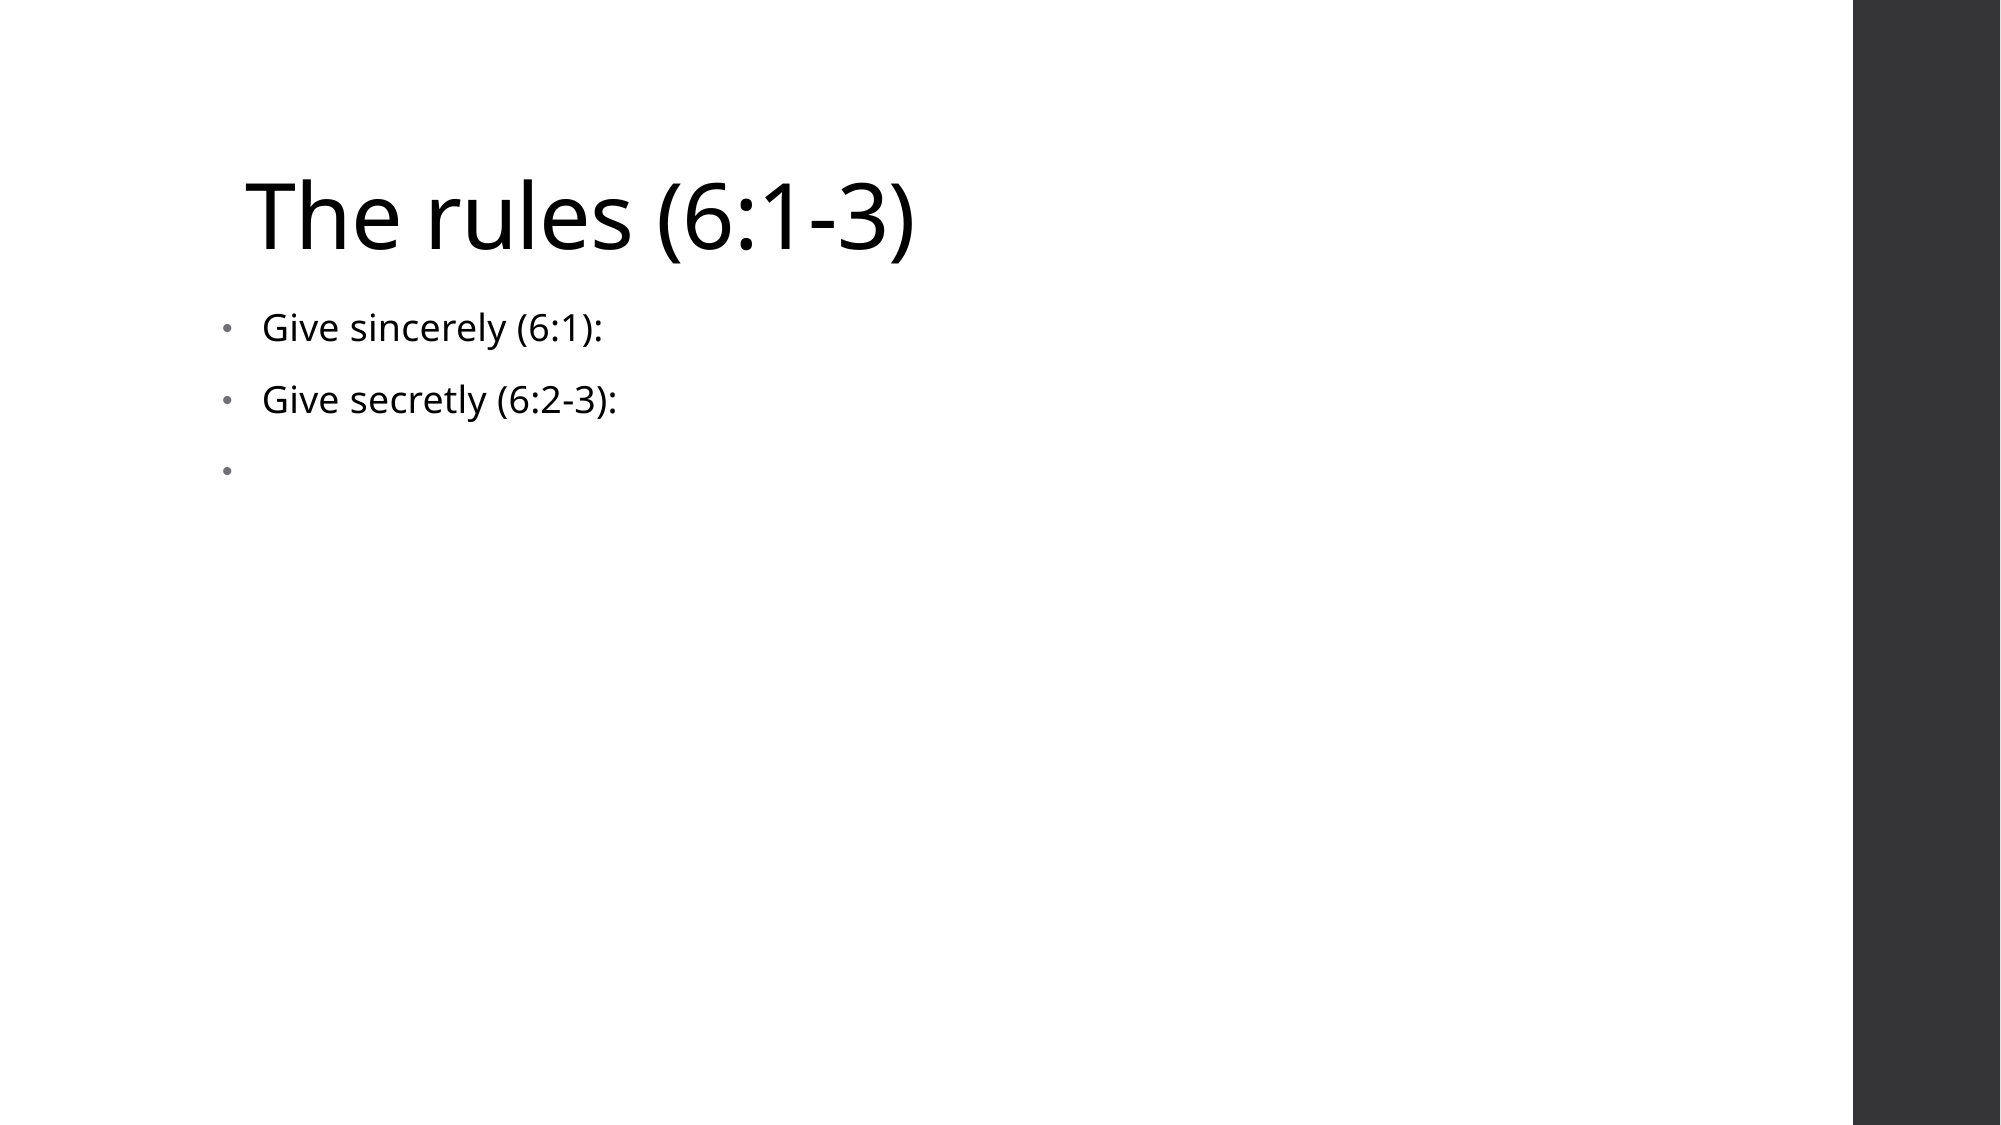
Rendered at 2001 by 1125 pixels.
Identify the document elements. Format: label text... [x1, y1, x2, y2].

list Give sincerely (6:1): Give secretly (6:2-3): [206, 299, 1617, 1014]
title The rules (6:1-3) [206, 60, 1797, 278]
